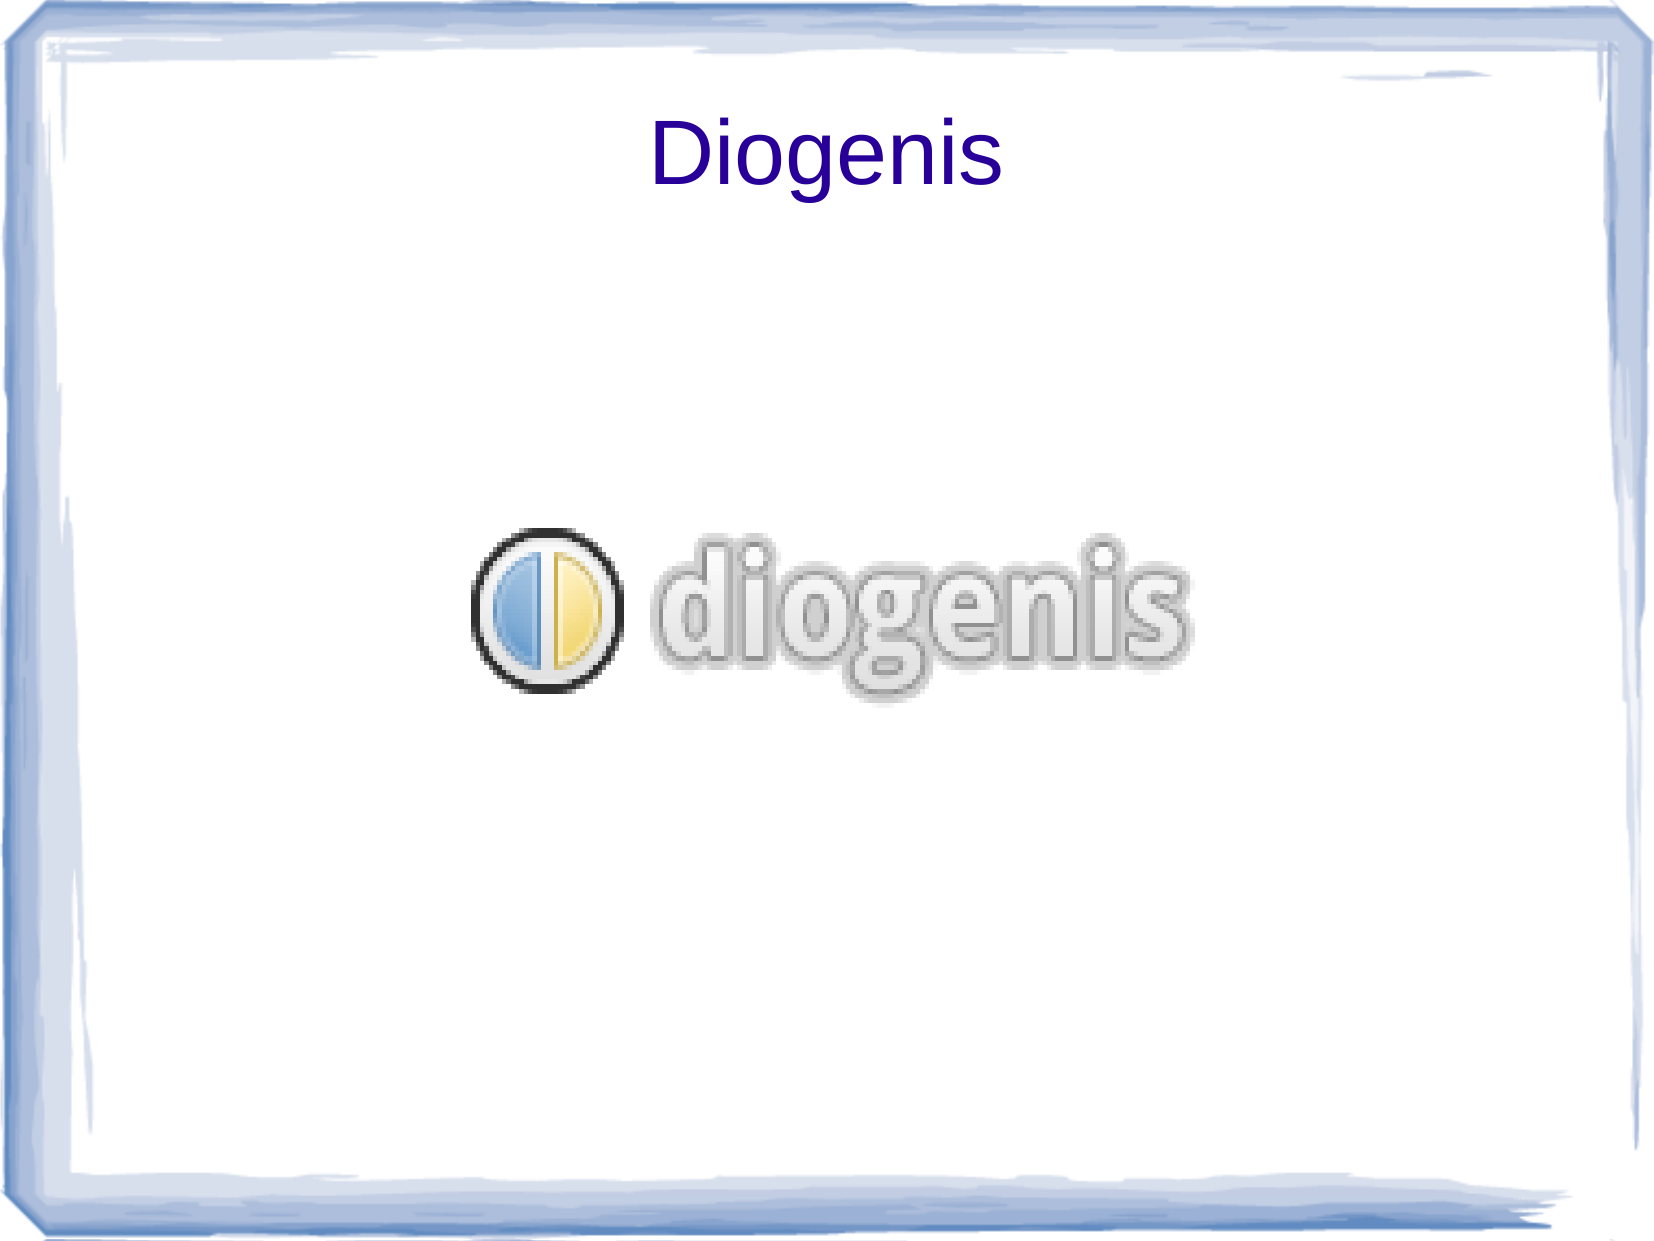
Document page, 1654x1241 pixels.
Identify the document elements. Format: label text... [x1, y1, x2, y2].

title Diogenis [82, 49, 1571, 257]
list [82, 290, 1538, 995]
picture [0, 0, 1654, 1241]
